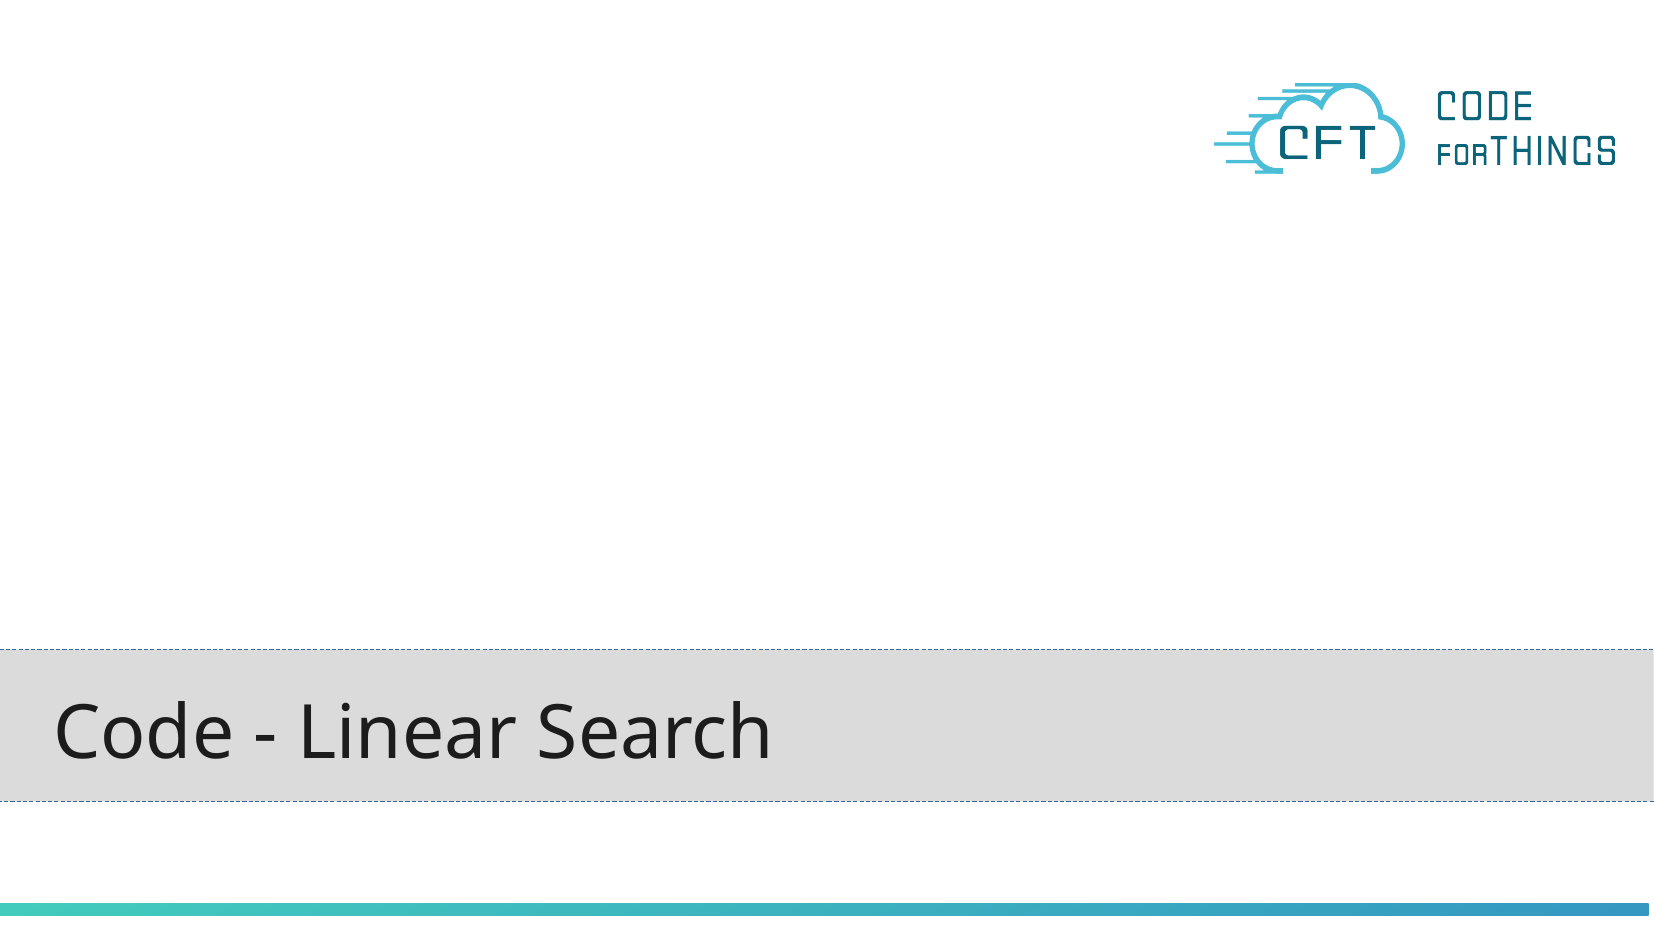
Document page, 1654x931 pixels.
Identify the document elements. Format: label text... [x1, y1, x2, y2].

picture [1214, 83, 1615, 174]
title Code - Linear Search [53, 651, 1542, 807]
